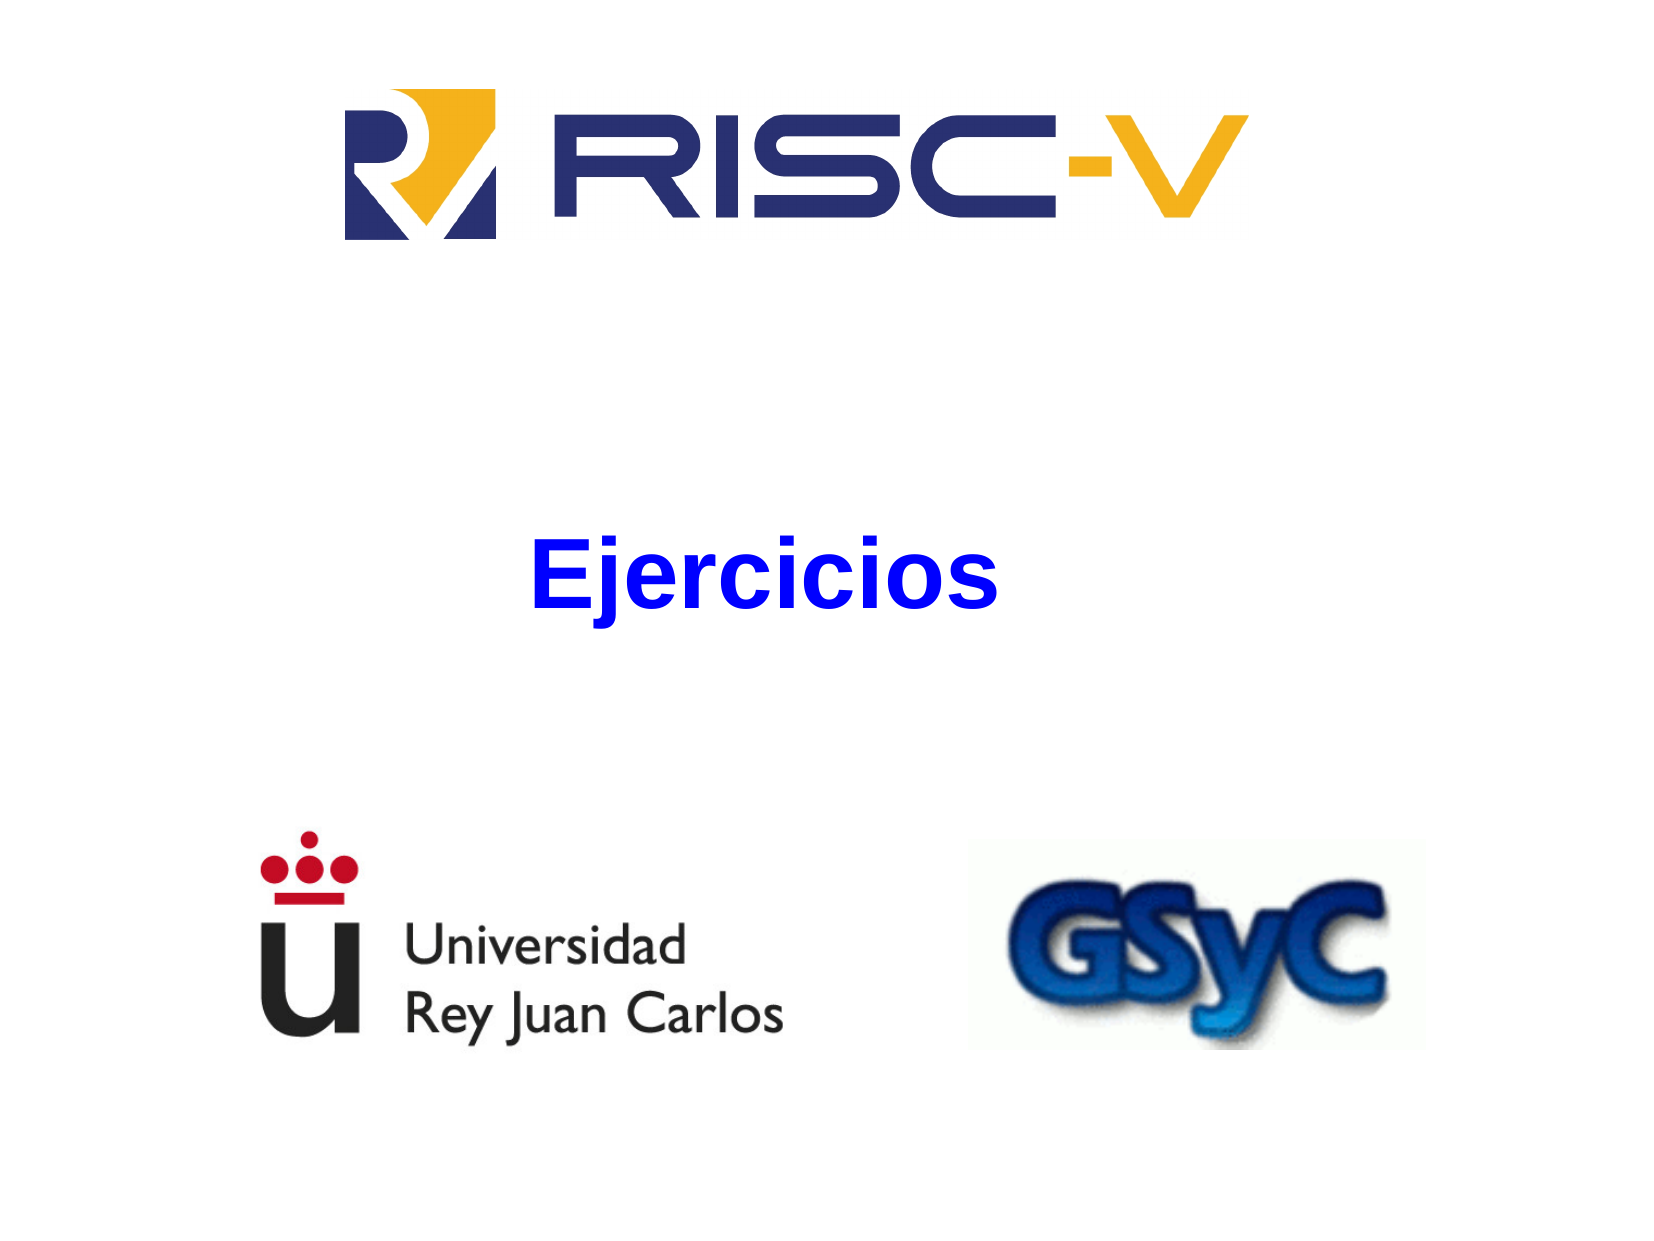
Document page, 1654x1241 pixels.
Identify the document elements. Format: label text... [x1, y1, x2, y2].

picture [226, 809, 811, 1066]
title Ejercicios [495, 518, 1036, 631]
picture [968, 839, 1426, 1051]
picture [345, 89, 1249, 241]
